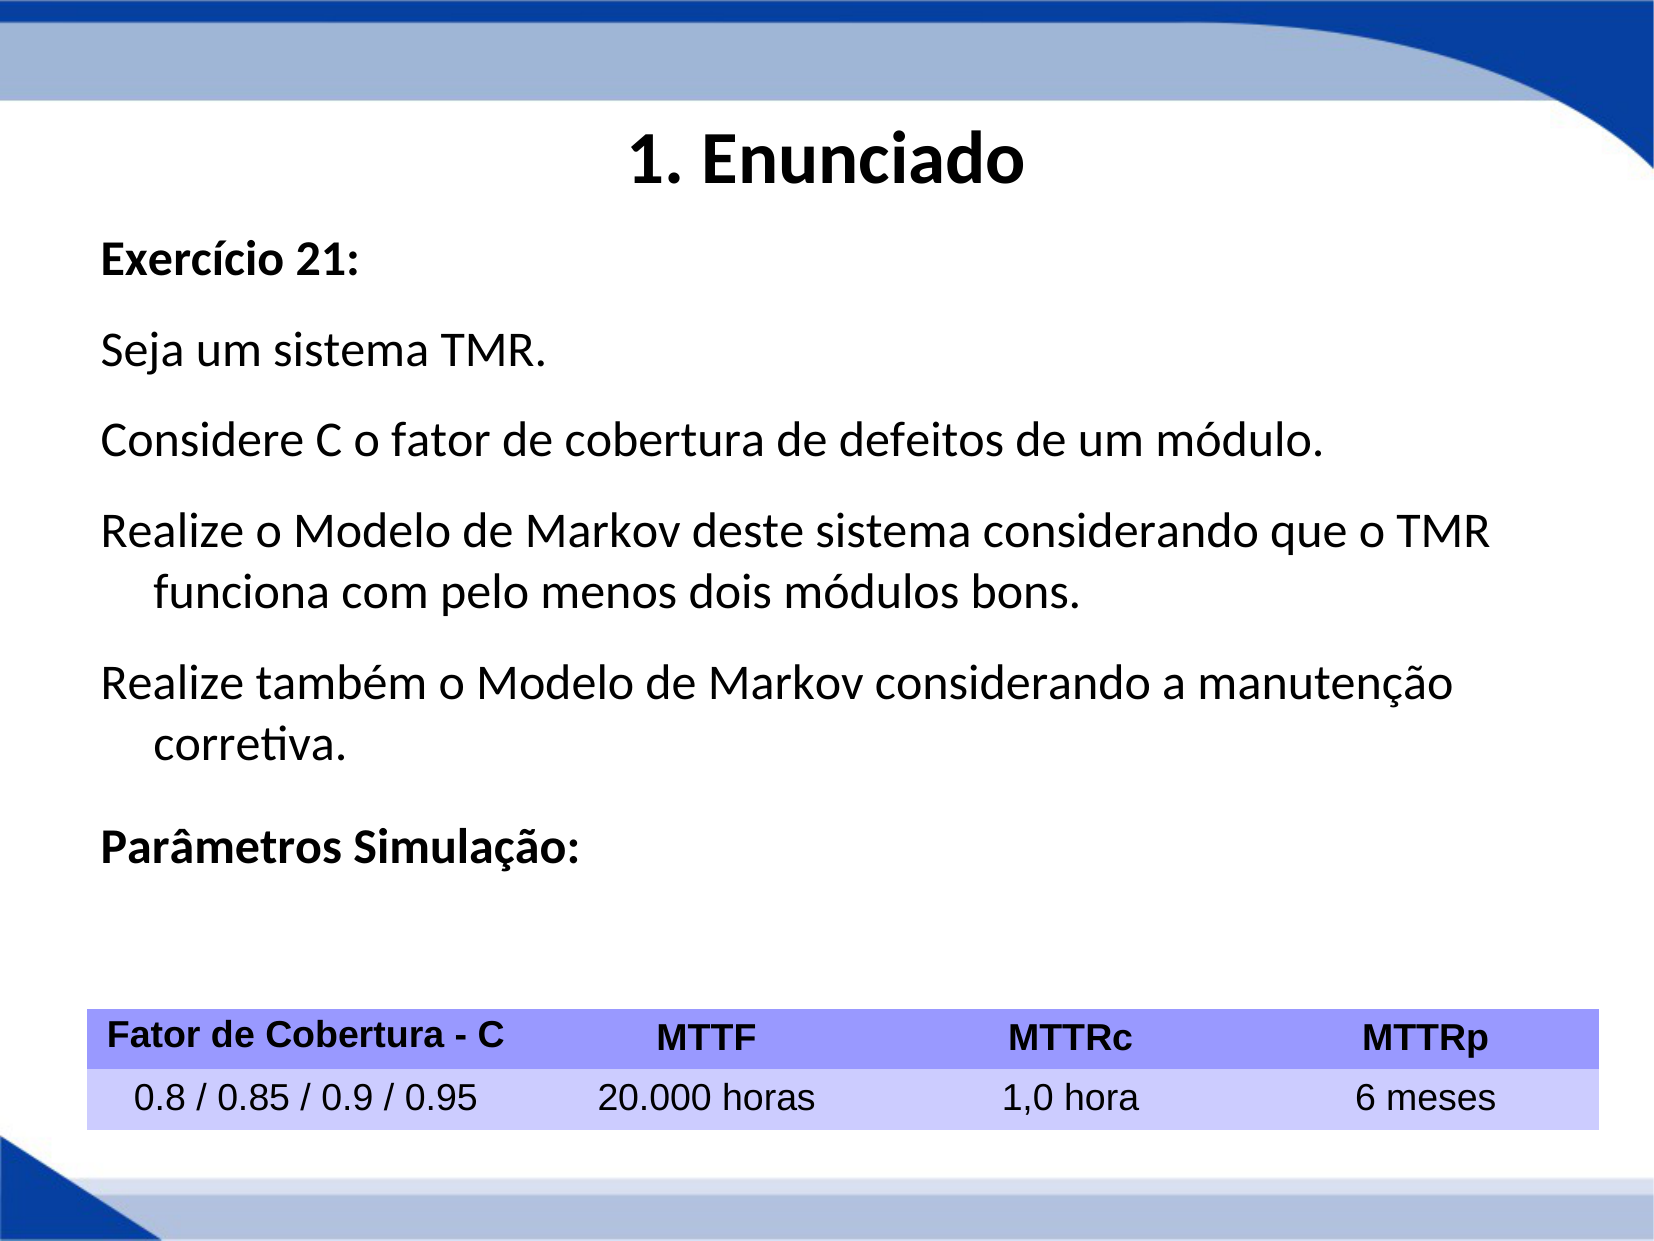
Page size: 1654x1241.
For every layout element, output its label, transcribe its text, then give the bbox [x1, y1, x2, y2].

table_cell 20.000 horas [525, 1069, 889, 1130]
table_cell 6 meses [1252, 1069, 1599, 1130]
table_header MTTF [525, 1009, 889, 1069]
picture [0, 0, 1654, 1241]
table_cell 0.8 / 0.85 / 0.9 / 0.95 [87, 1069, 525, 1130]
title 1. Enunciado [82, 49, 1571, 257]
table_header Fator de Cobertura - C [87, 1009, 525, 1069]
list Exercício 21: Seja um sistema TMR. Considere C o fator de cobertura de defeitos de um módulo. Realize o Modelo de Markov deste sistema considerando que o TMR funciona com pelo menos dois módulos bons. Realize também o Modelo de Markov considerando a manutenção corretiva. Parâmetros Simulação: [82, 224, 1538, 1107]
table_header MTTRc [889, 1009, 1252, 1069]
table_cell 1,0 hora [889, 1069, 1252, 1130]
table_header MTTRp [1252, 1009, 1599, 1069]
